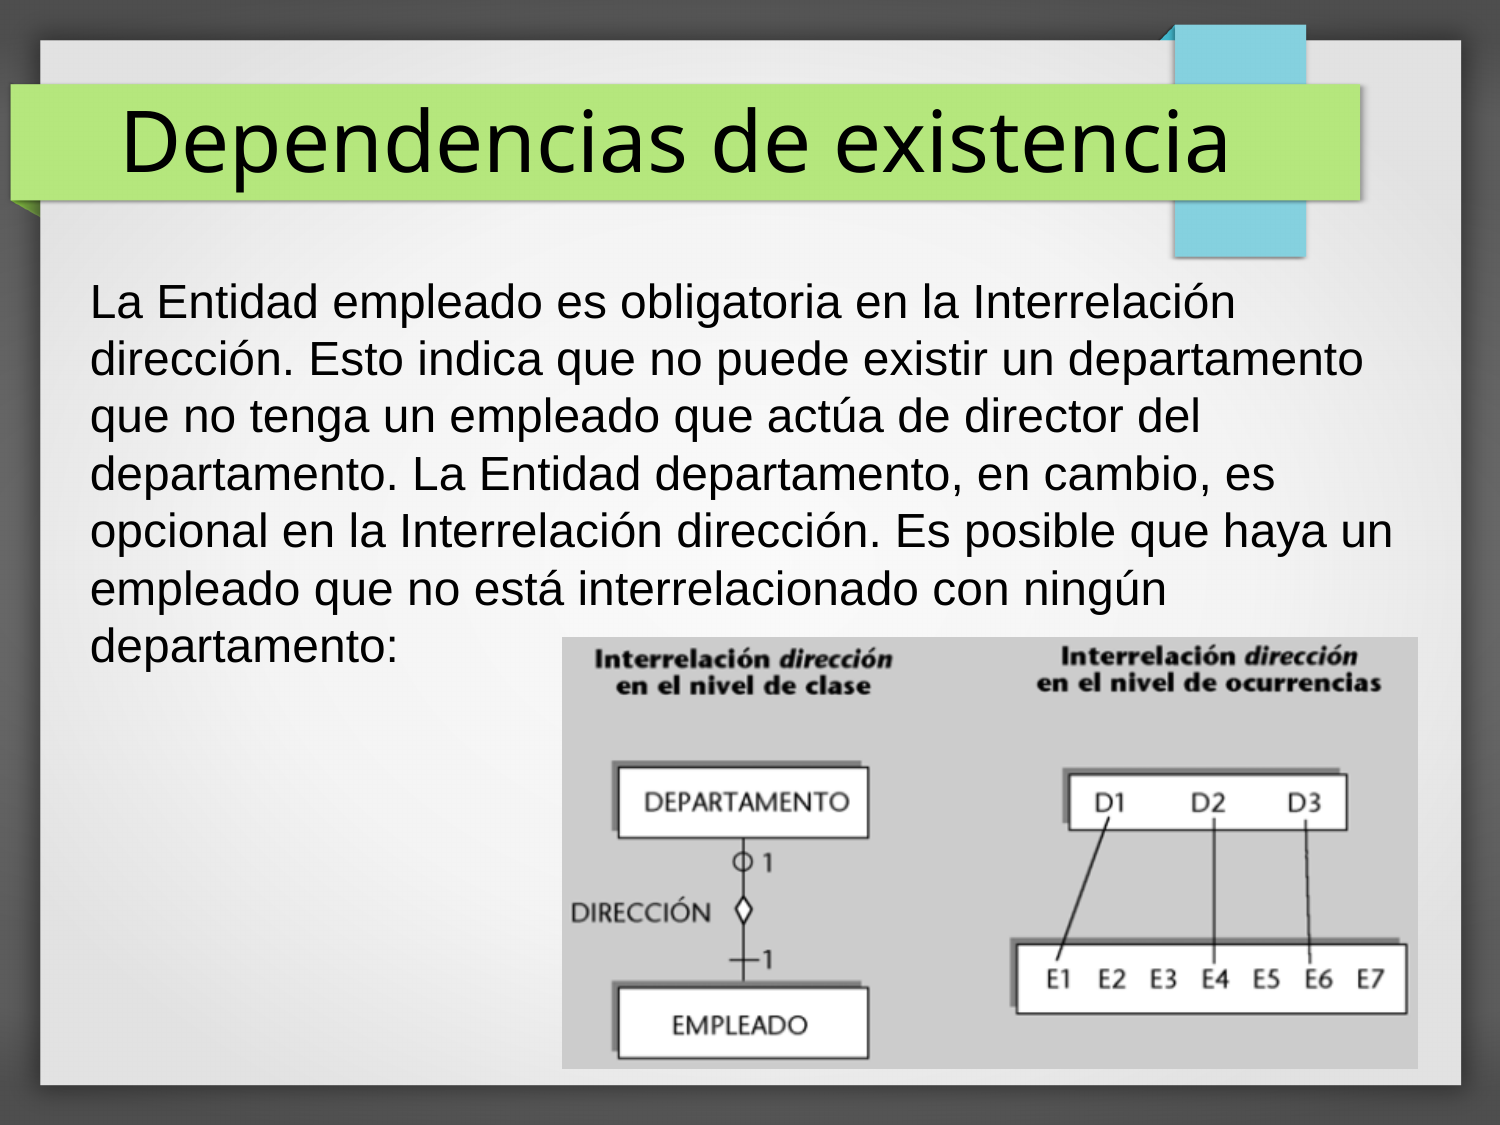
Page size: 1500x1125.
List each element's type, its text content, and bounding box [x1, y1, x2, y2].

text_box Dependencias de existencia [74, 28, 1300, 249]
picture [0, 0, 1500, 1125]
text_box La Entidad empleado es obligatoria en la Interrelación dirección. Esto indica que no puede existir un departamento que no tenga un empleado que actúa de director del departamento. La Entidad departamento, en cambio, es opcional en la Interrelación dirección. Es posible que haya un empleado que no está interrelacionado con ningún departamento: [74, 262, 1469, 1088]
